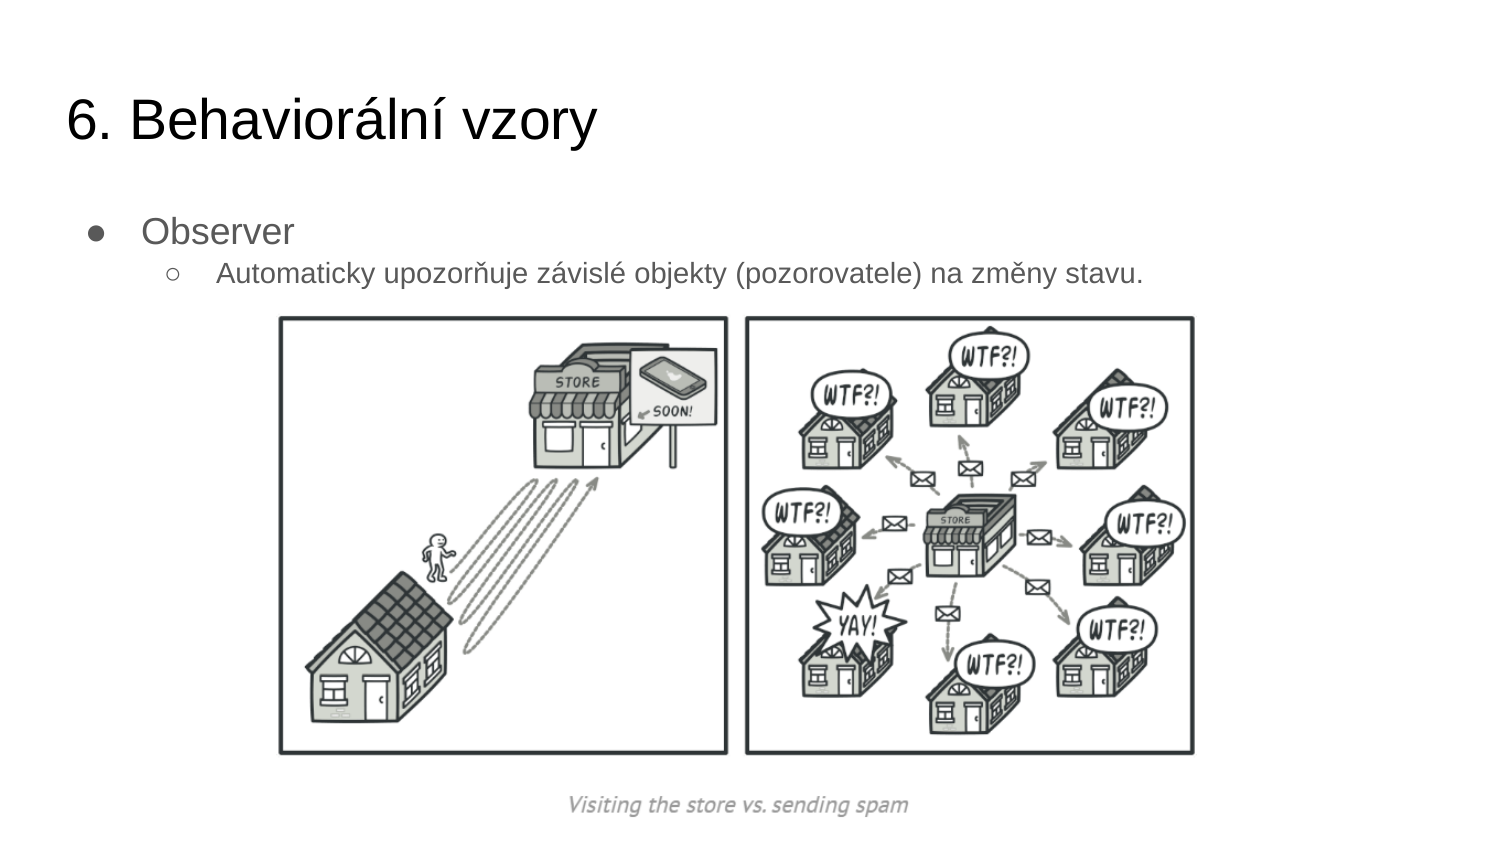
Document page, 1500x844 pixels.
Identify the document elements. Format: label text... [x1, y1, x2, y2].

title 6. Behaviorální vzory [51, 72, 1449, 167]
picture [273, 305, 1197, 828]
list Observer Automaticky upozorňuje závislé objekty (pozorovatele) na změny stavu. [51, 189, 1449, 844]
